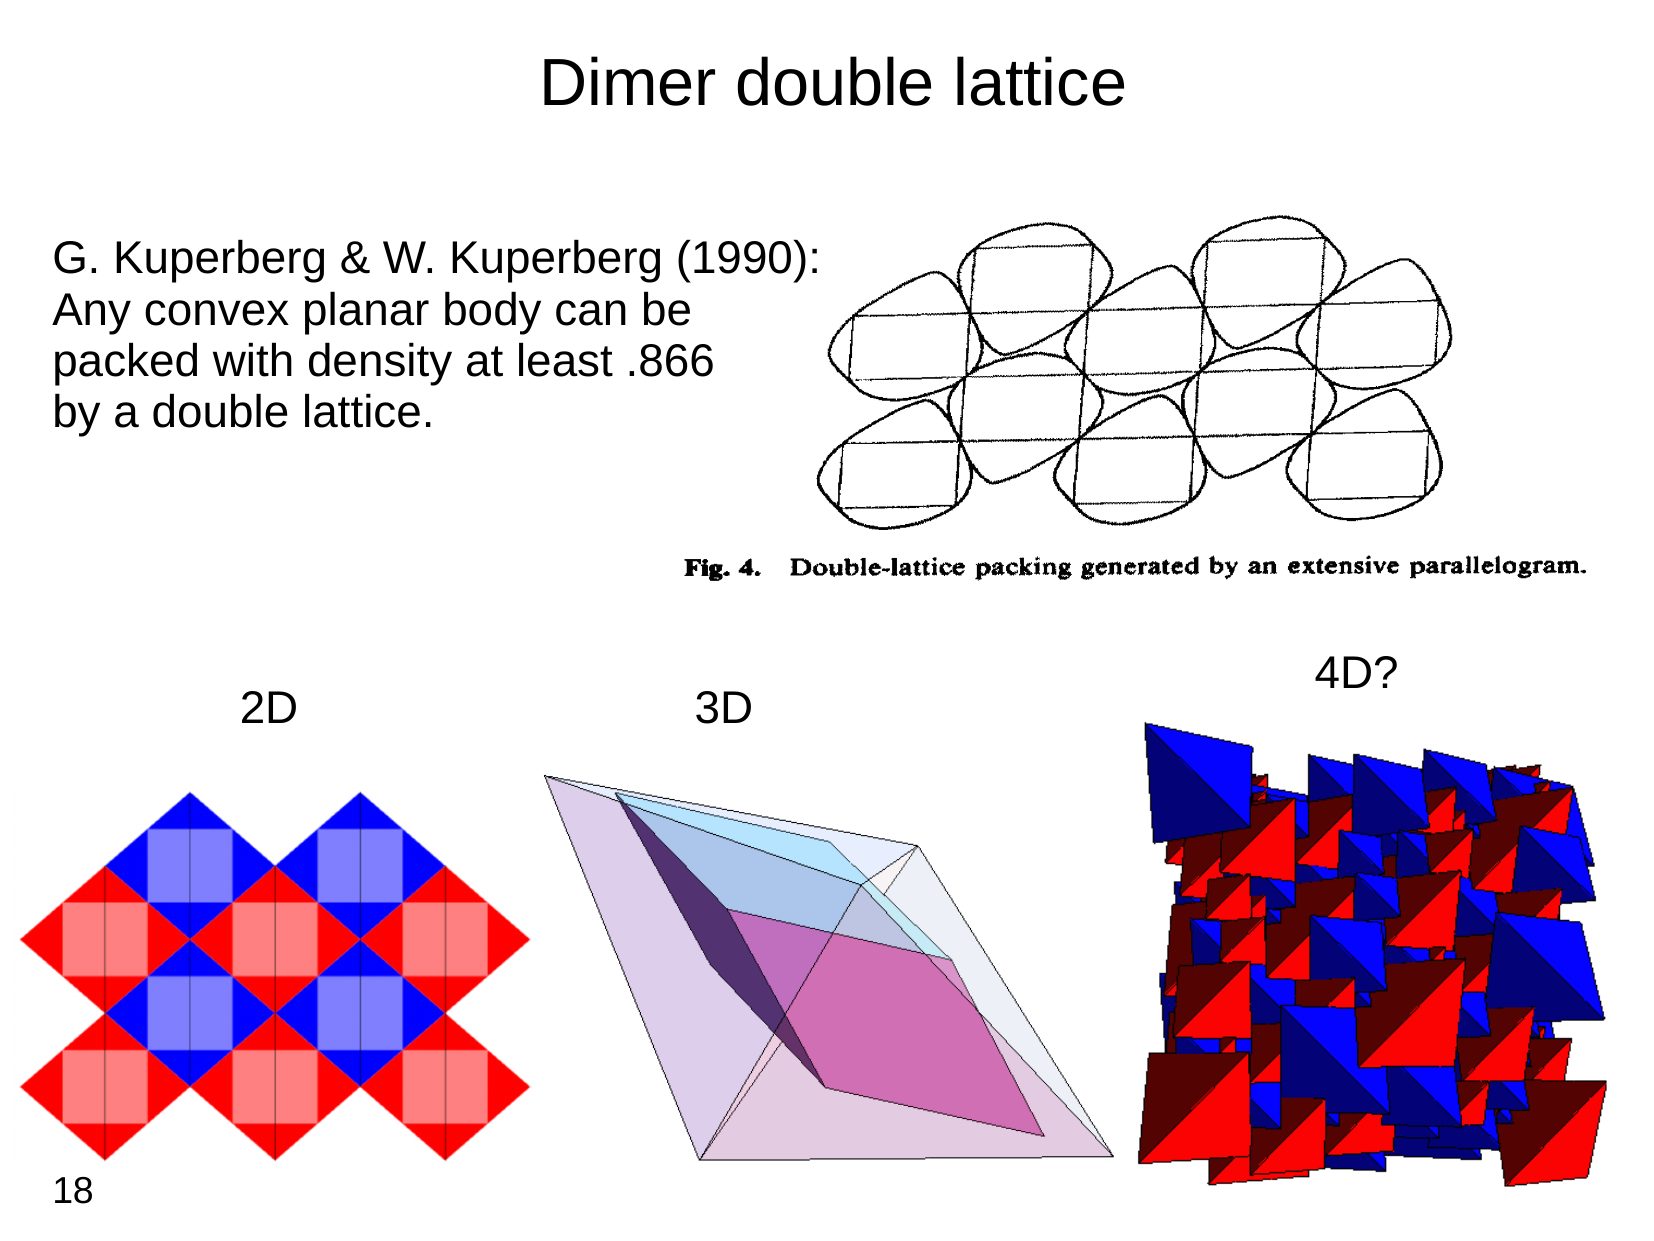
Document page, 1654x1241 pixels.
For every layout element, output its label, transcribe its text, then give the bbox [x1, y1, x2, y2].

picture [11, 709, 1620, 1201]
text_box 4D? [1299, 639, 1414, 706]
text_box 3D [679, 675, 768, 742]
picture [645, 195, 1613, 601]
text_box 18 [37, 1162, 109, 1220]
text_box 2D [225, 675, 314, 742]
text_box Dimer double lattice [524, 37, 1145, 128]
text_box G. Kuperberg & W. Kuperberg (1990): Any convex planar body can be packed with density at least .866 by a double lattice. [37, 225, 837, 601]
